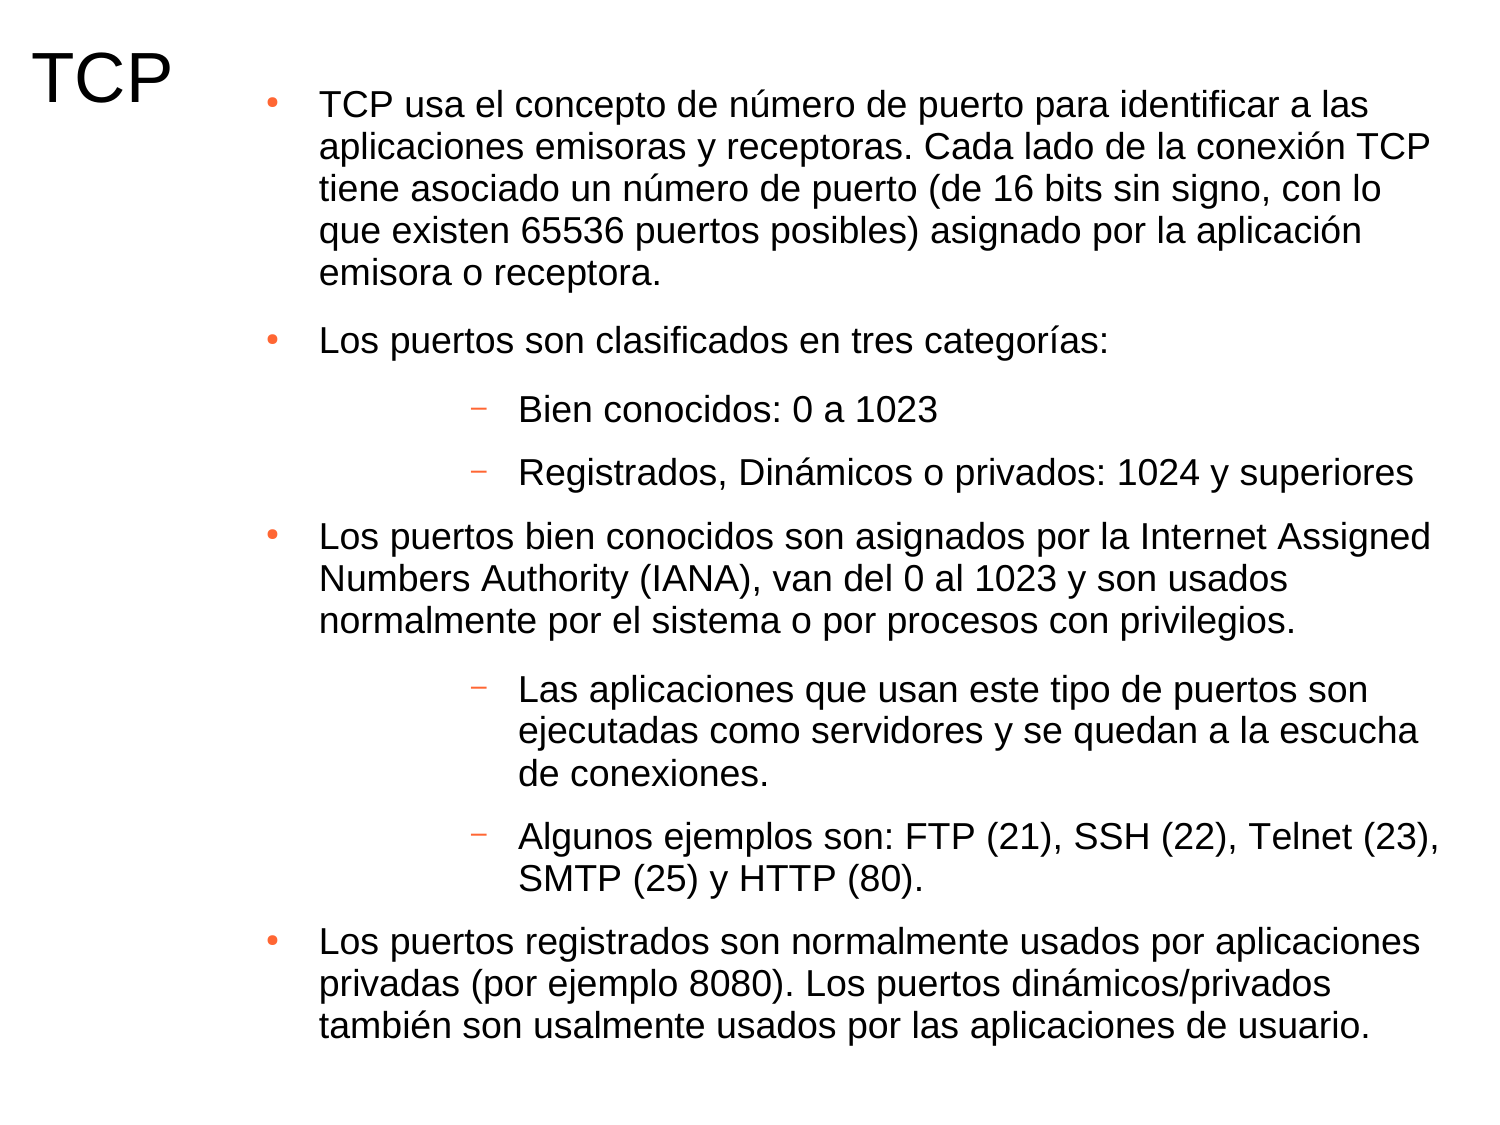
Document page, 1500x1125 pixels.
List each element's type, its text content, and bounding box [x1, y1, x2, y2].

title TCP [16, 11, 189, 145]
list TCP usa el concepto de número de puerto para identificar a las aplicaciones emisoras y receptoras. Cada lado de la conexión TCP tiene asociado un número de puerto (de 16 bits sin signo, con lo que existen 65536 puertos posibles) asignado por la aplicación emisora o receptora. Los puertos son clasificados en tres categorías: Bien conocidos: 0 a 1023 Registrados, Dinámicos o privados: 1024 y superiores Los puertos bien conocidos son asignados por la Internet Assigned Numbers Authority (IANA), van del 0 al 1023 y son usados normalmente por el sistema o por procesos con privilegios. Las aplicaciones que usan este tipo de puertos son ejecutadas como servidores y se quedan a la escucha de conexiones. Algunos ejemplos son: FTP (21), SSH (22), Telnet (23), SMTP (25) y HTTP (80). Los puertos registrados son normalmente usados por aplicaciones privadas (por ejemplo 8080). Los puertos dinámicos/privados también son usalmente usados por las aplicaciones de usuario. [248, 83, 1453, 1075]
